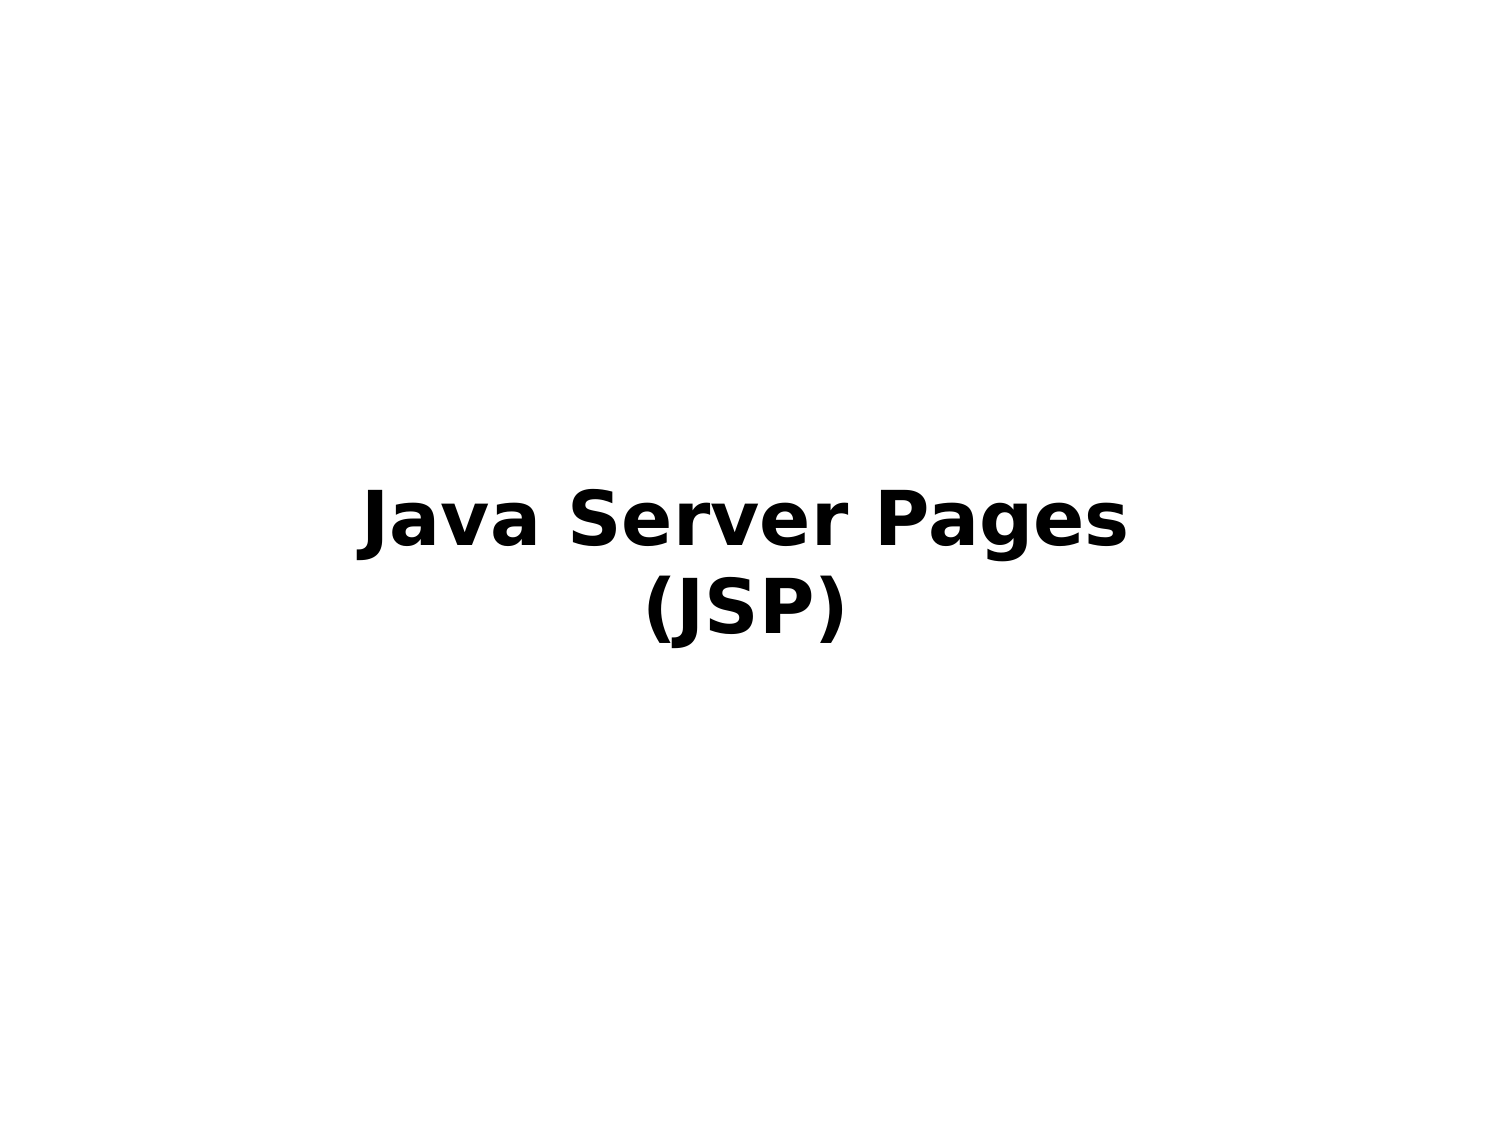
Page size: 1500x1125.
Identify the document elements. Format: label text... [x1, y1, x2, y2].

title Java Server Pages (JSP) [70, 475, 1421, 651]
